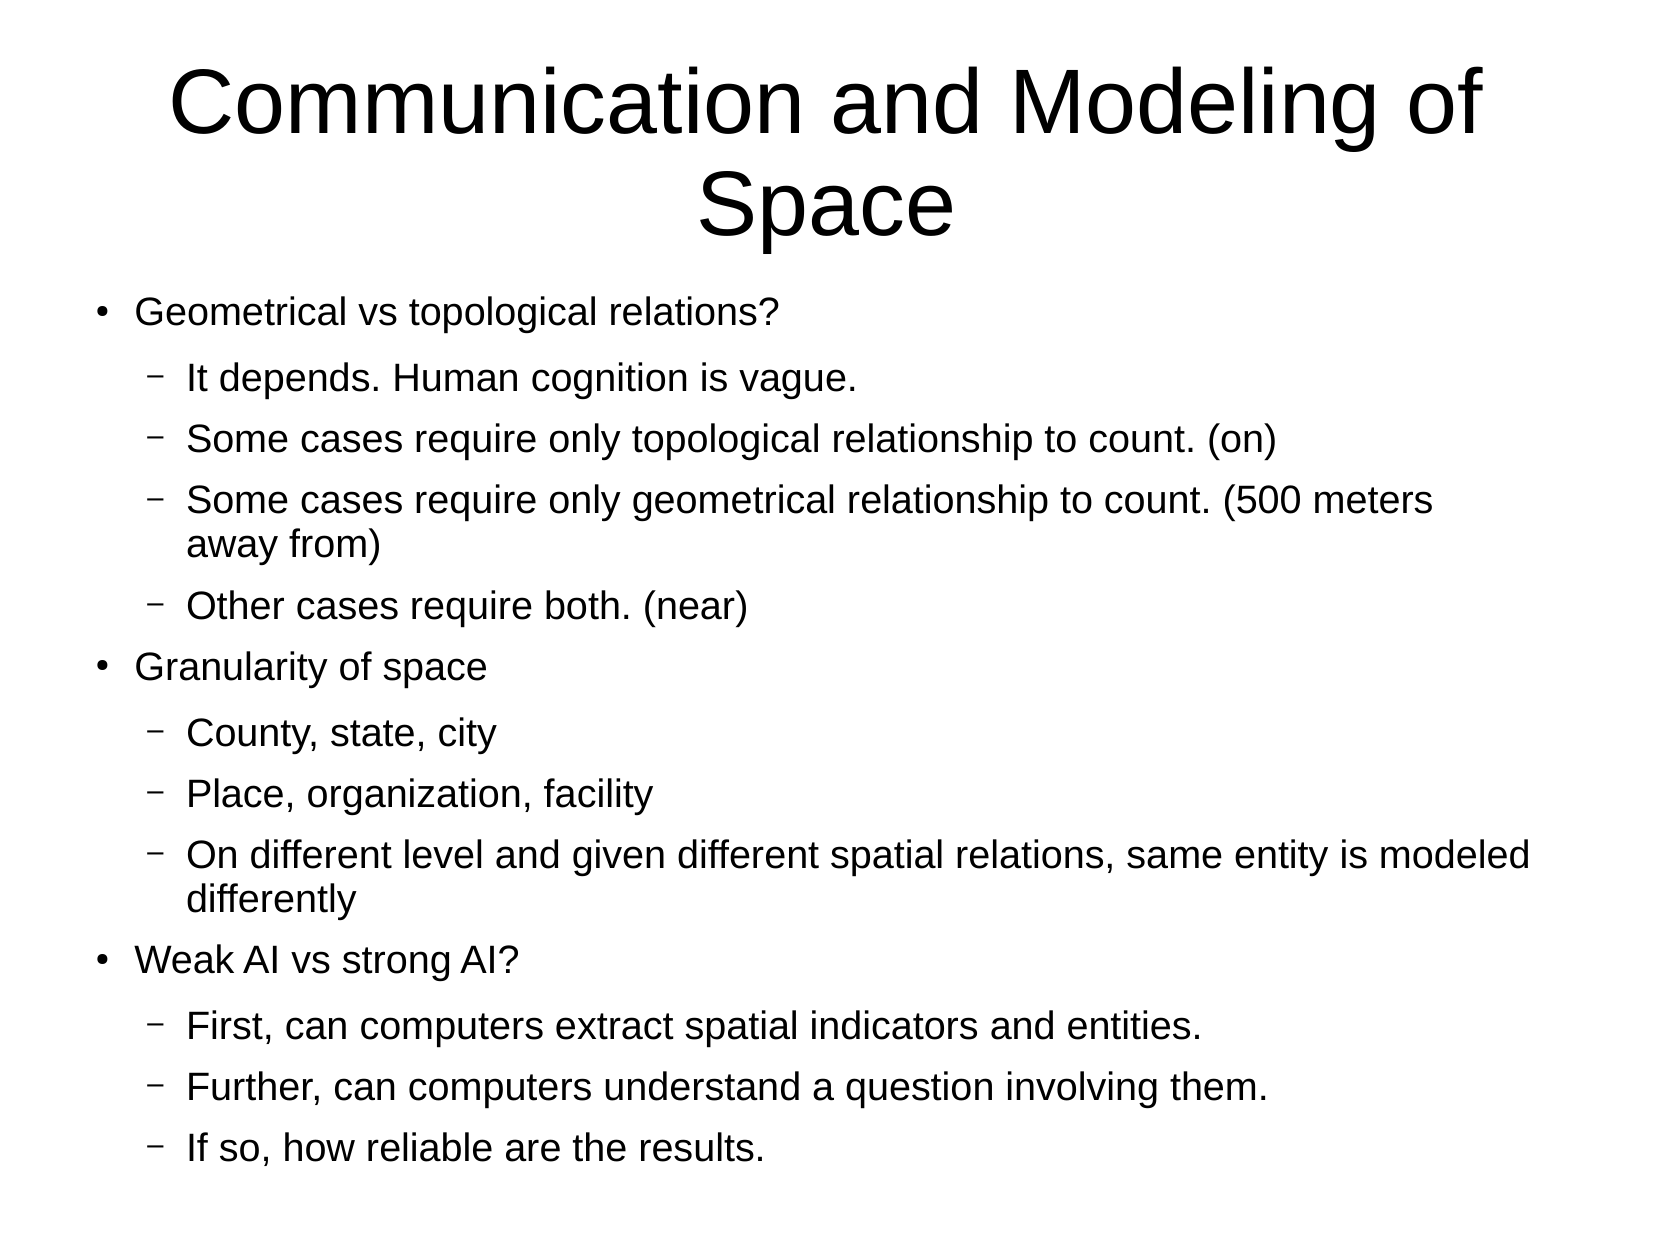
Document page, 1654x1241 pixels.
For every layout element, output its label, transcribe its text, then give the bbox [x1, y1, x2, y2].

list Geometrical vs topological relations? It depends. Human cognition is vague. Some cases require only topological relationship to count. (on) Some cases require only geometrical relationship to count. (500 meters away from) Other cases require both. (near) Granularity of space County, state, city Place, organization, facility On different level and given different spatial relations, same entity is modeled differently Weak AI vs strong AI? First, can computers extract spatial indicators and entities. Further, can computers understand a question involving them. If so, how reliable are the results. [82, 290, 1538, 1186]
title Communication and Modeling of Space [82, 49, 1571, 257]
